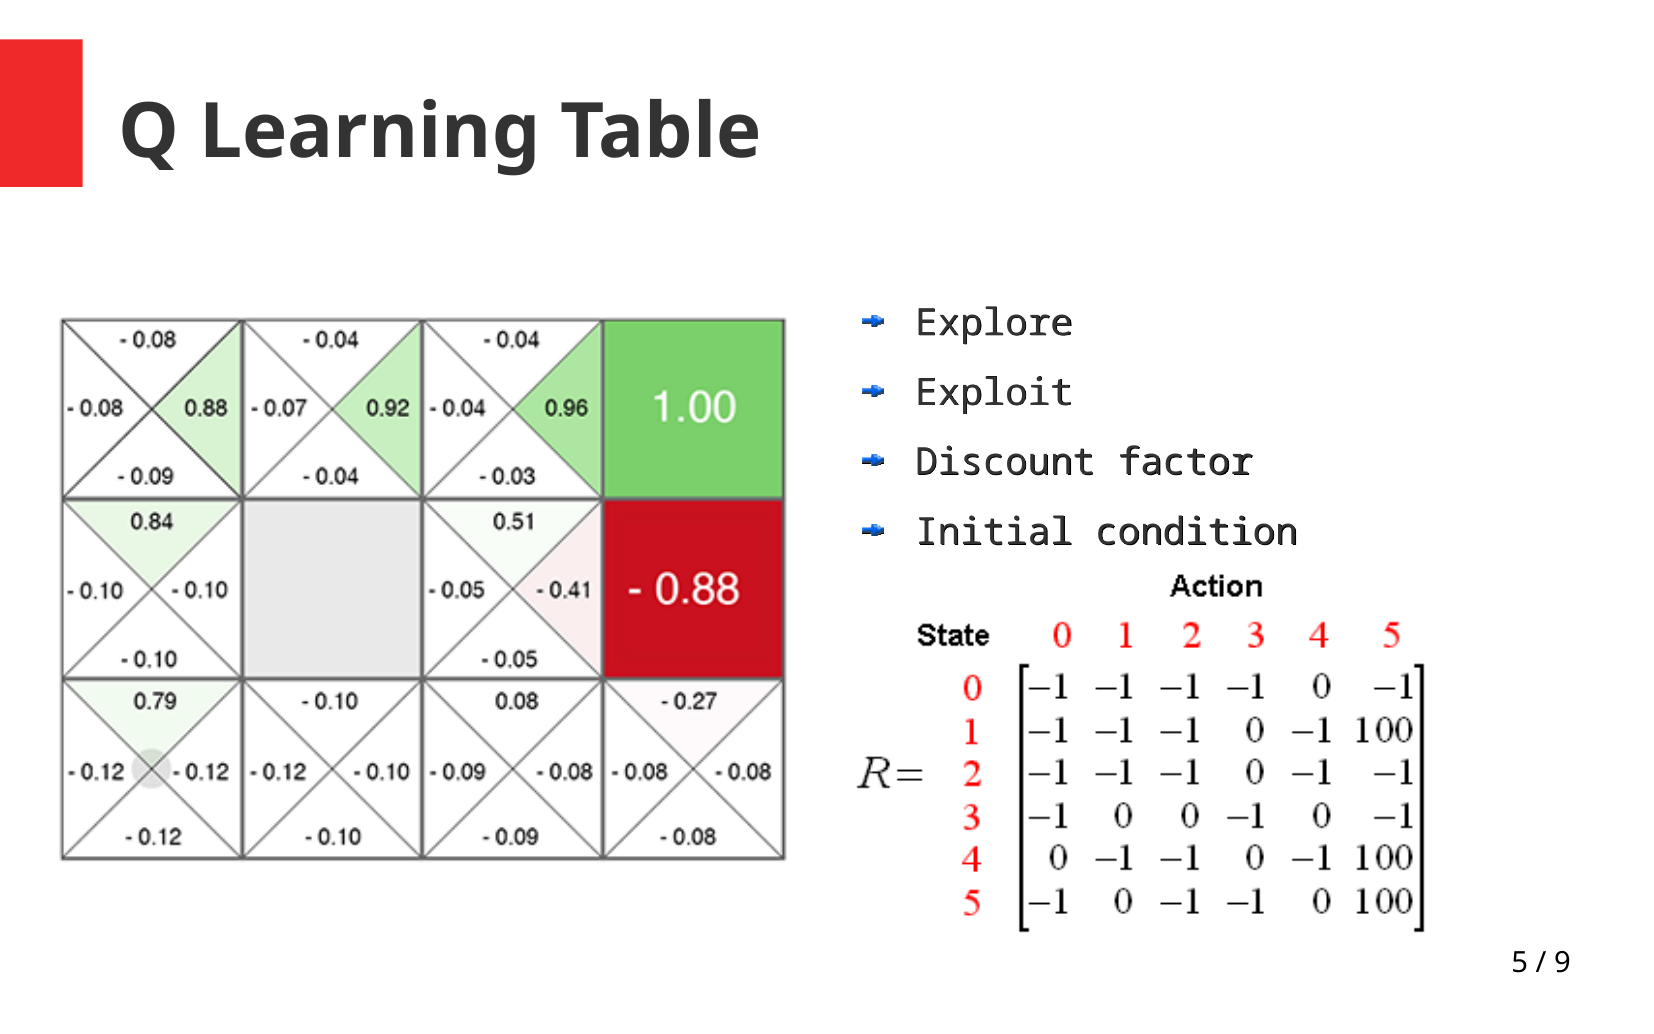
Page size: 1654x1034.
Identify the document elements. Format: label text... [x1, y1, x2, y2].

title Q Learning Table [118, 41, 1571, 214]
picture [850, 566, 1430, 934]
picture [35, 295, 810, 886]
list Explore Exploit Discount factor Initial condition [844, 295, 1536, 582]
